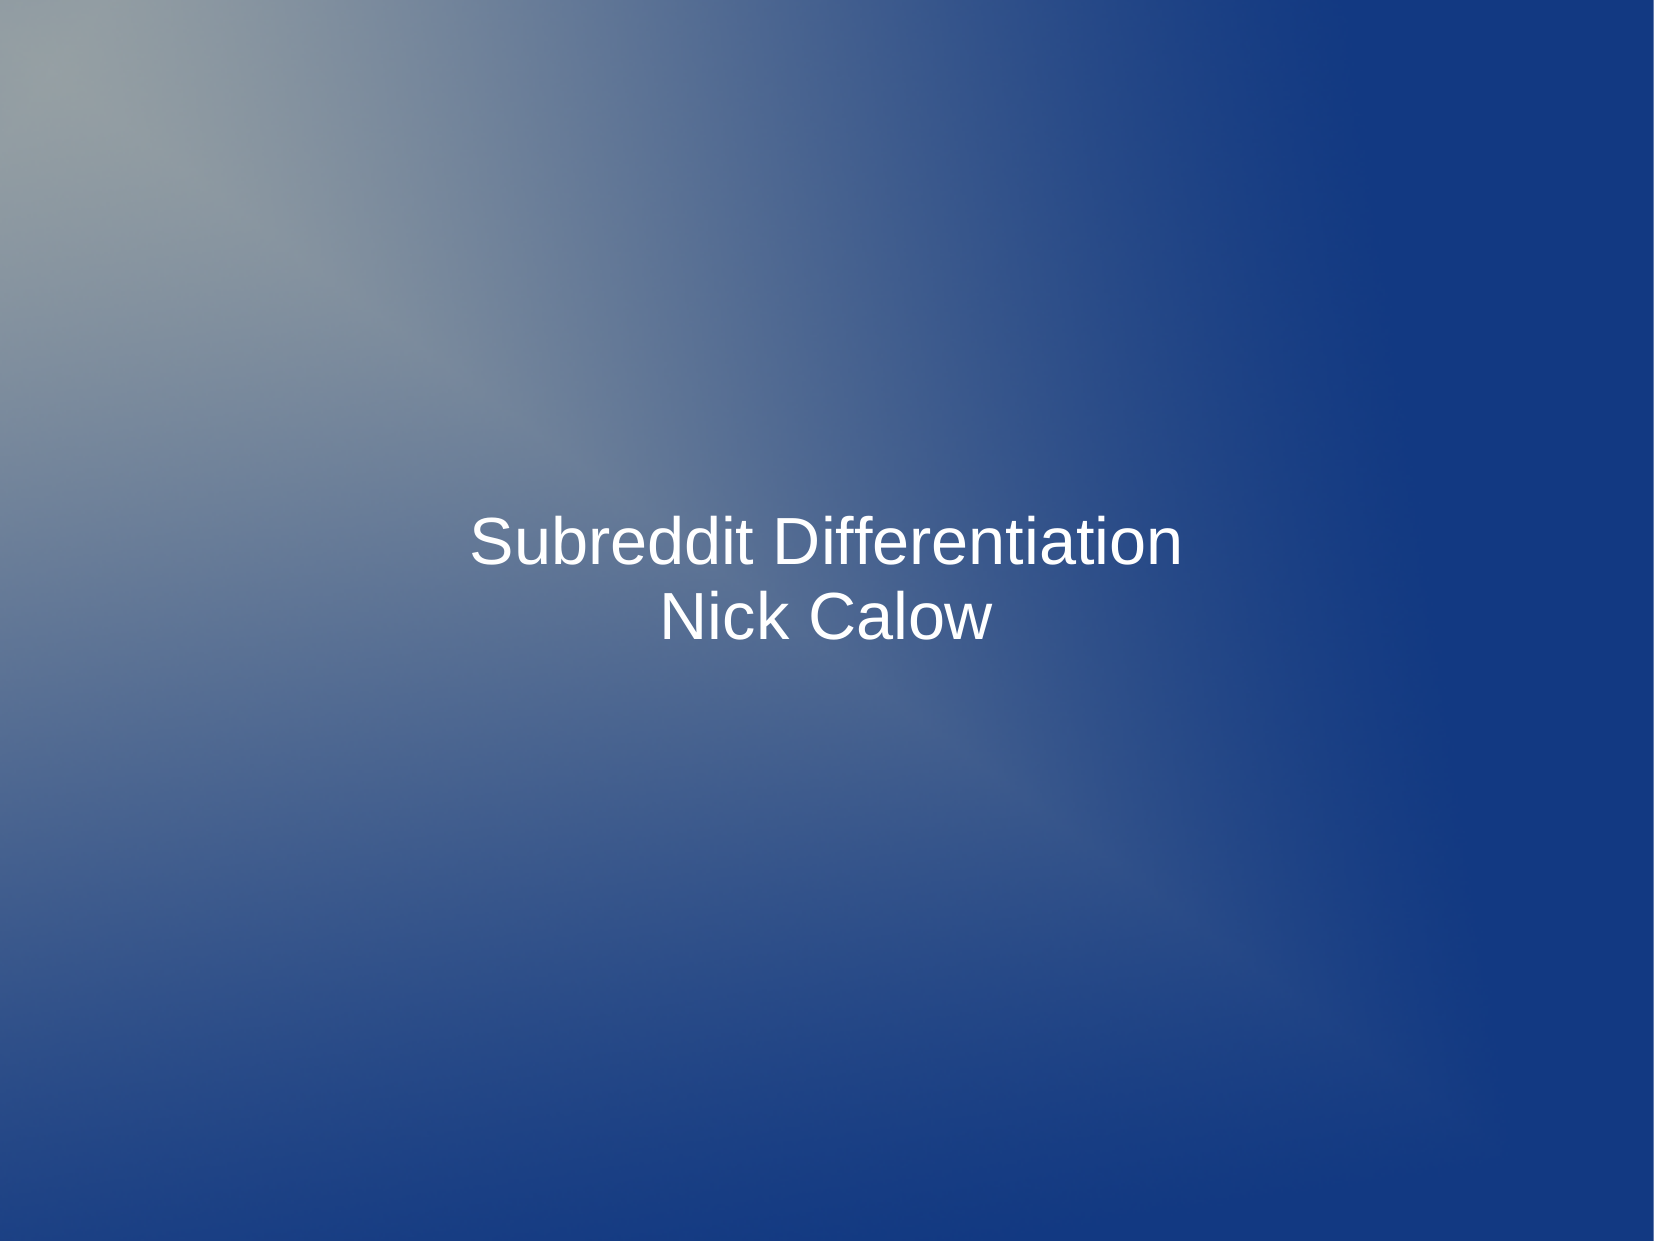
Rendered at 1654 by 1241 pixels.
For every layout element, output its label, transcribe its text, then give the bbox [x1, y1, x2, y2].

subtitle Subreddit Differentiation Nick Calow [82, 49, 1571, 1109]
picture [0, 0, 1654, 1241]
